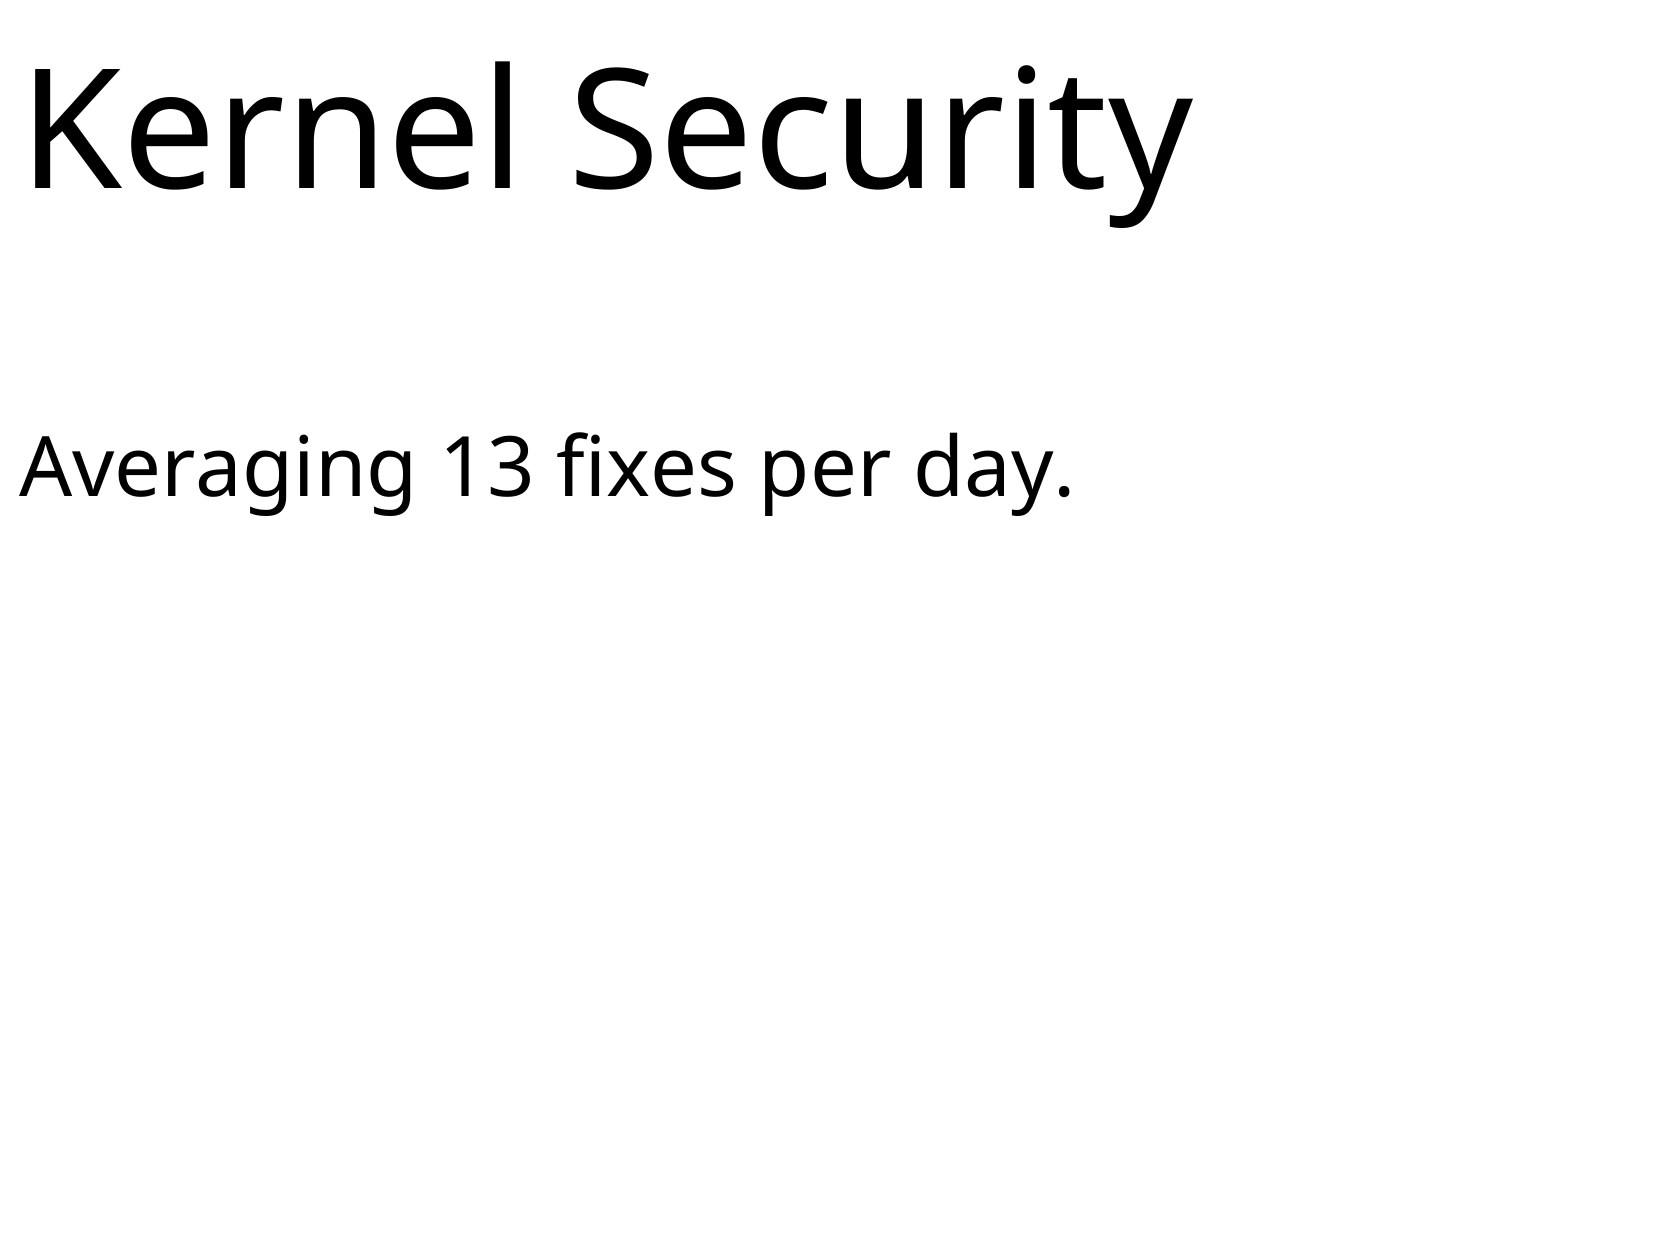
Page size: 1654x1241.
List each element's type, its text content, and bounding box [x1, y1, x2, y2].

text_box Kernel Security Averaging 13 fixes per day. [4, 3, 1626, 917]
